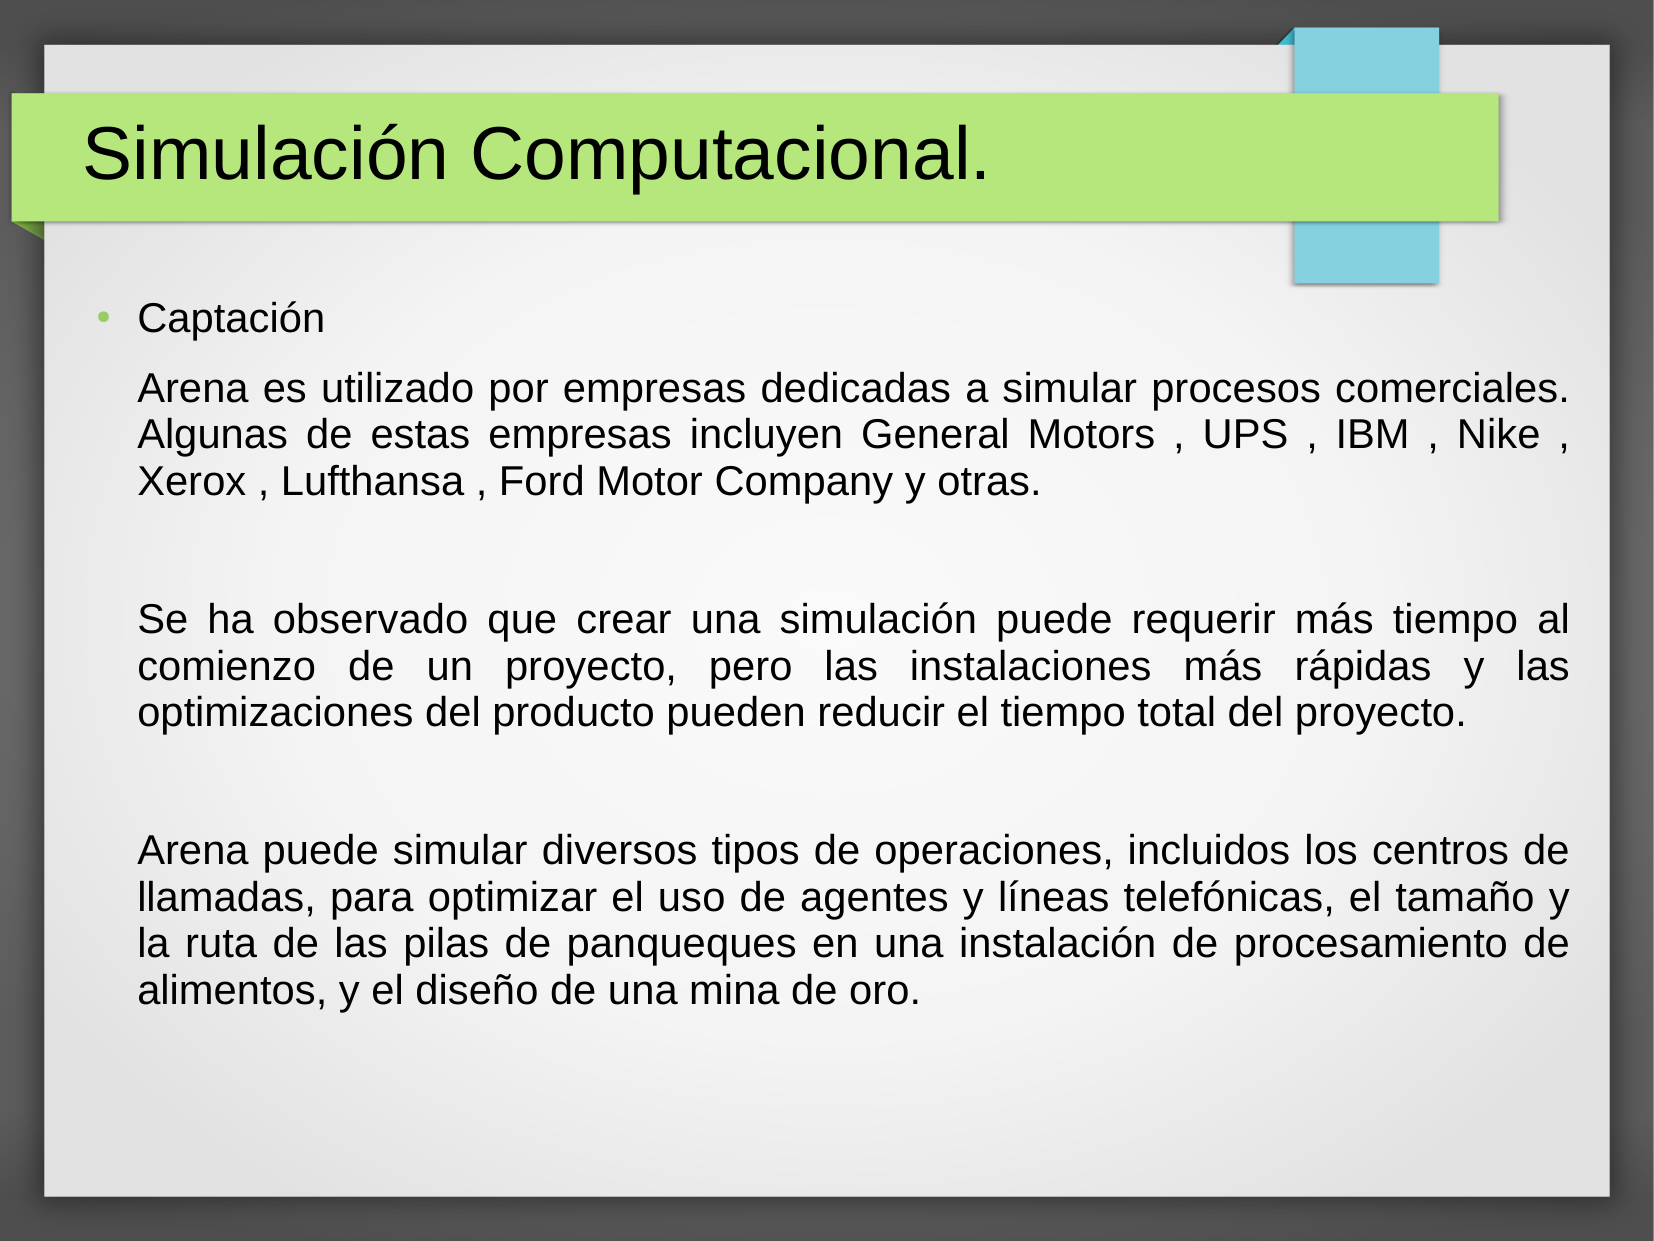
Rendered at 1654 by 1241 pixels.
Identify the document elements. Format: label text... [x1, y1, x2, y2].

list Captación Arena es utilizado por empresas dedicadas a simular procesos comerciales. Algunas de estas empresas incluyen General Motors , UPS , IBM , Nike , Xerox , Lufthansa , Ford Motor Company y otras. Se ha observado que crear una simulación puede requerir más tiempo al comienzo de un proyecto, pero las instalaciones más rápidas y las optimizaciones del producto pueden reducir el tiempo total del proyecto. Arena puede simular diversos tipos de operaciones, incluidos los centros de llamadas, para optimizar el uso de agentes y líneas telefónicas, el tamaño y la ruta de las pilas de panqueques en una instalación de procesamiento de alimentos, y el diseño de una mina de oro. [82, 295, 1571, 1015]
picture [0, 0, 1654, 1241]
title Simulación Computacional. [82, 94, 1264, 213]
